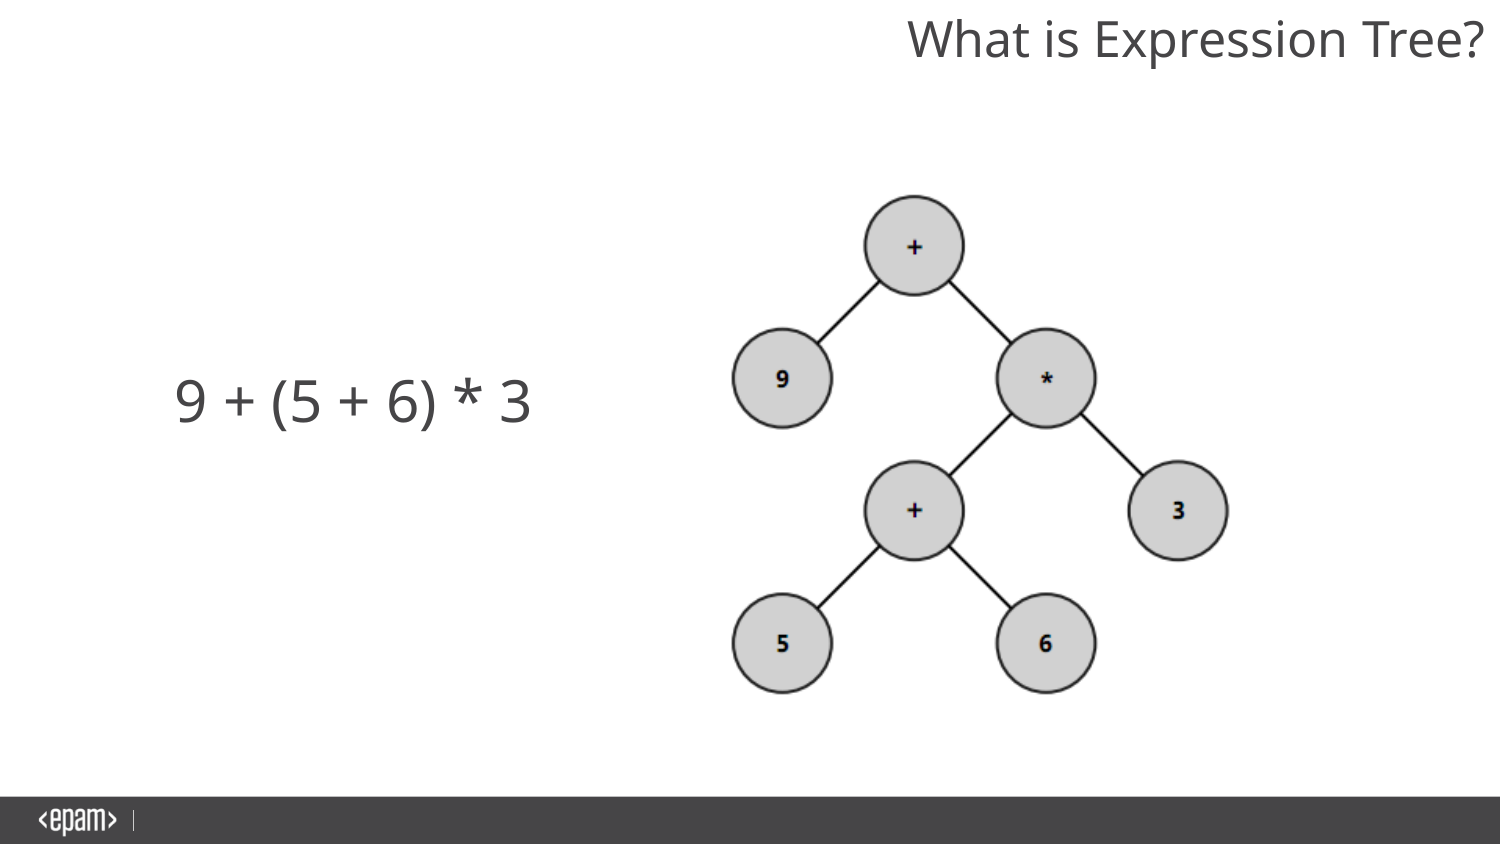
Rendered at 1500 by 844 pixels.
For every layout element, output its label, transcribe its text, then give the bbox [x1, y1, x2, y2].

text_box 9 + (5 + 6) * 3 [159, 357, 548, 442]
picture [38, 808, 117, 837]
picture [721, 178, 1239, 707]
list What is Expression Tree? [0, 0, 1500, 115]
